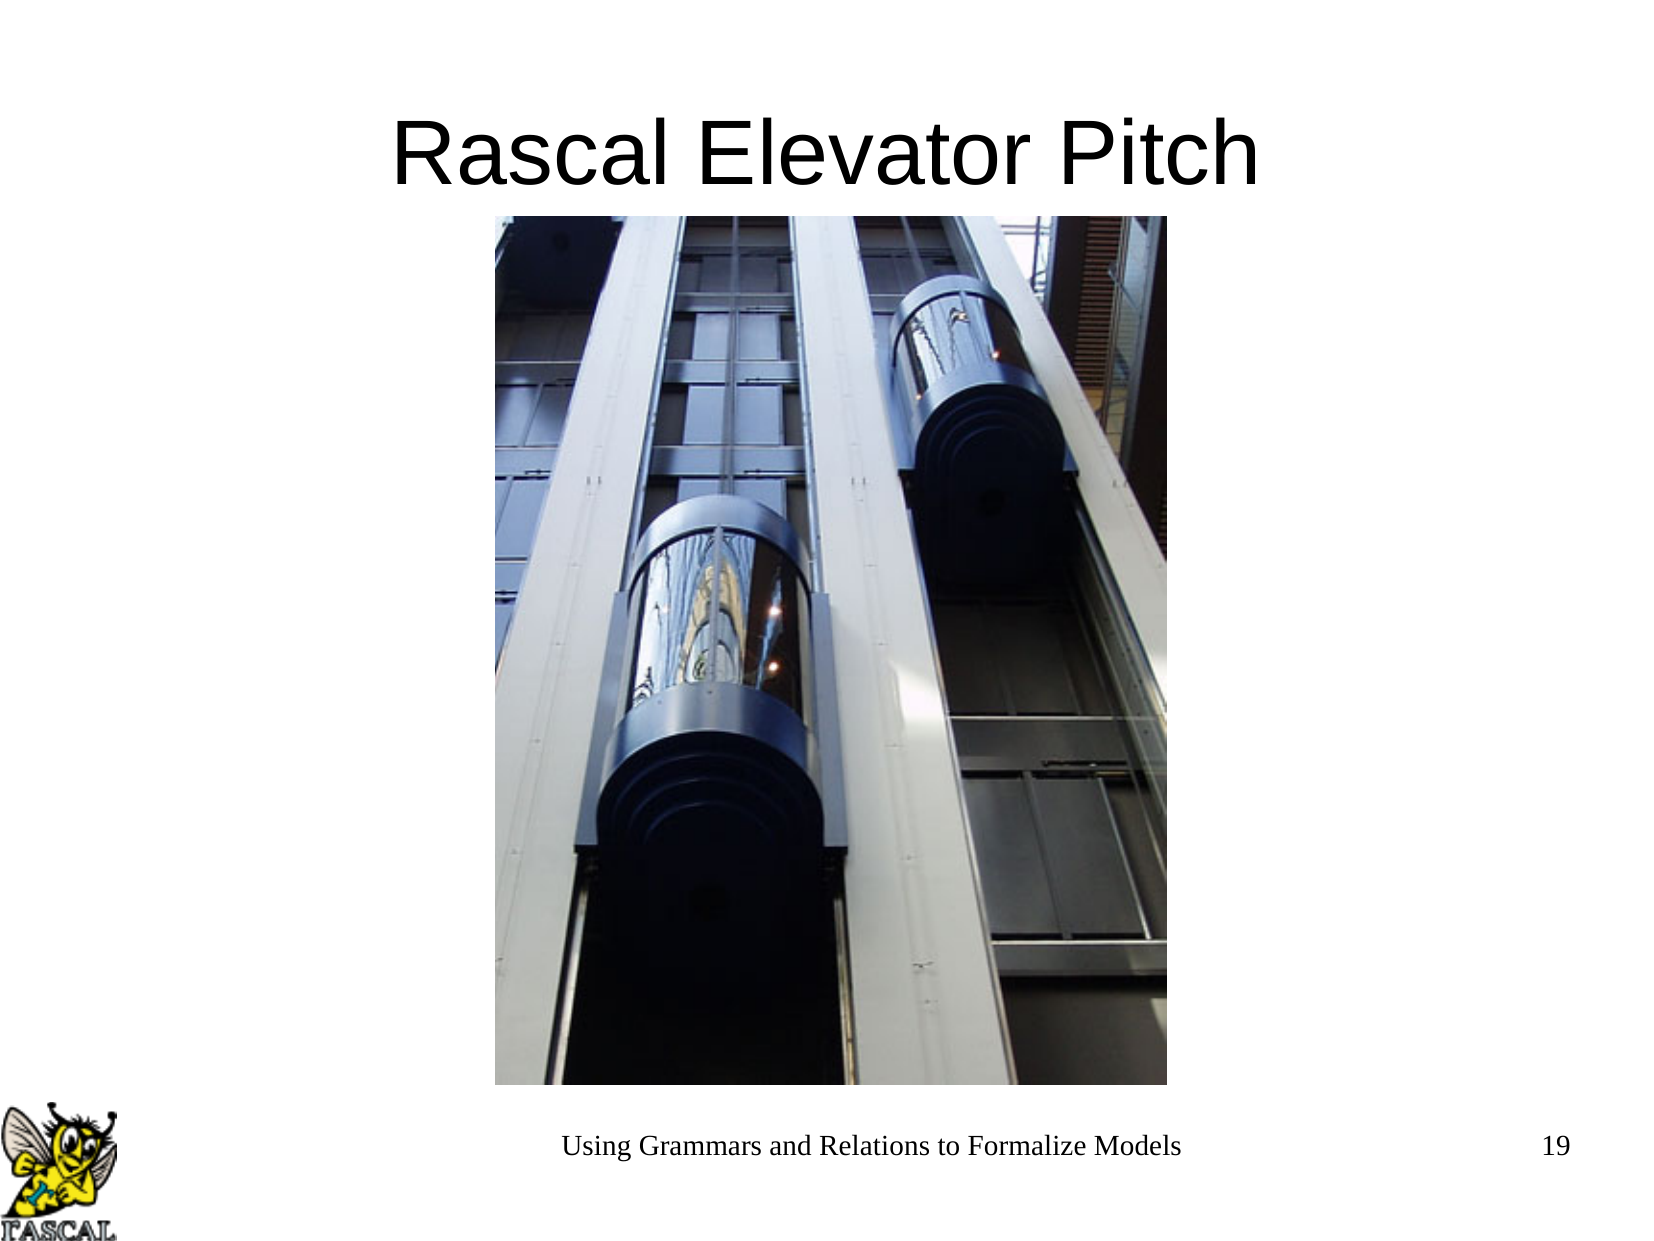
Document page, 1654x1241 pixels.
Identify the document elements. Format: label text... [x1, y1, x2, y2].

picture [495, 216, 1167, 1085]
picture [0, 1102, 117, 1241]
title Rascal Elevator Pitch [82, 49, 1571, 257]
